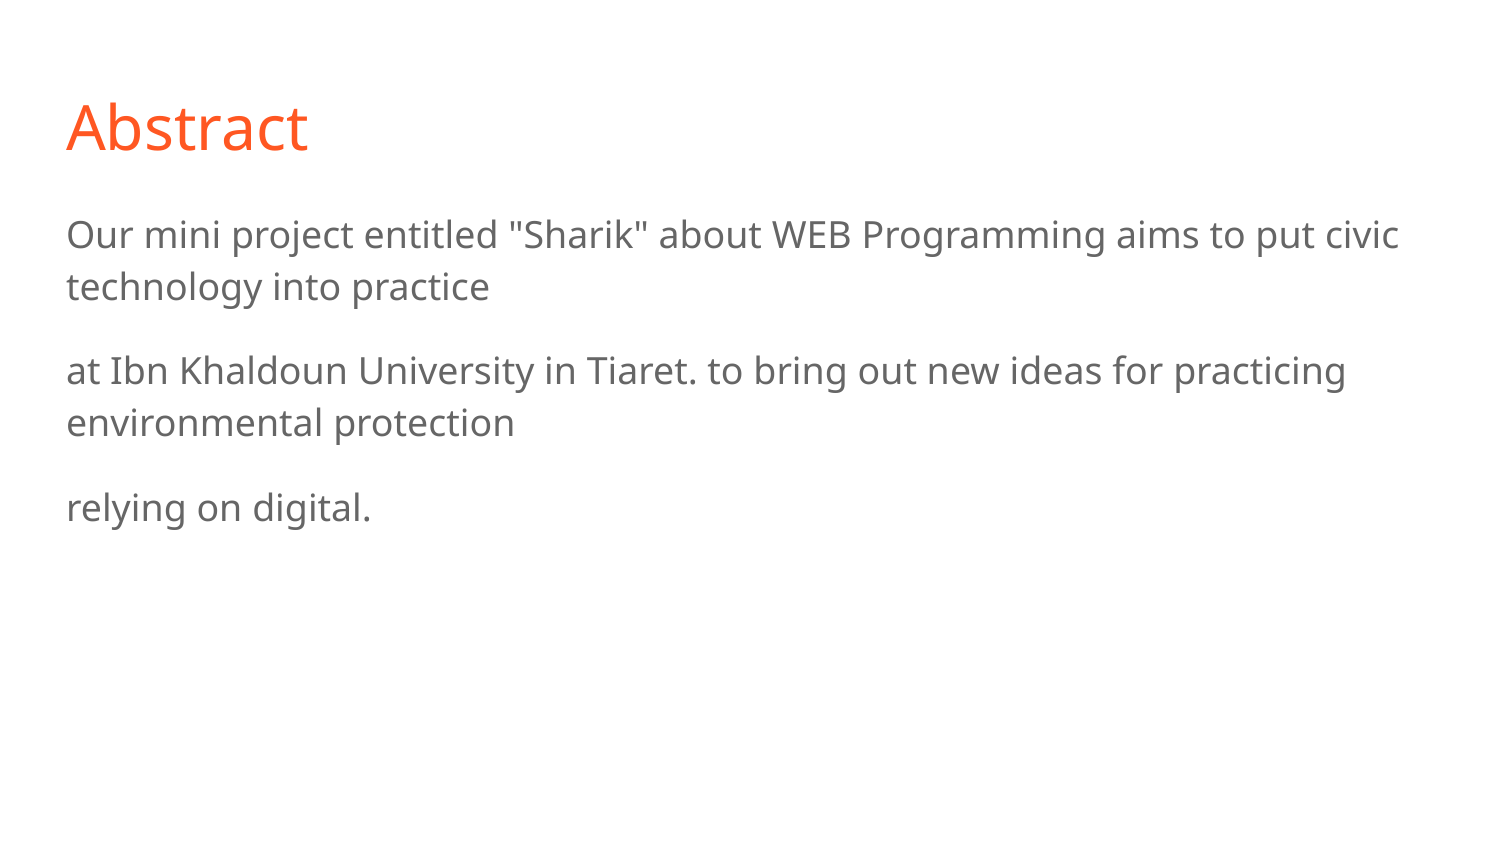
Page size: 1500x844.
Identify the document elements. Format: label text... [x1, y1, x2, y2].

title Abstract [51, 72, 1449, 167]
list Our mini project entitled "Sharik" about WEB Programming aims to put civic technology into practice at Ibn Khaldoun University in Tiaret. to bring out new ideas for practicing environmental protection relying on digital. [51, 189, 1449, 750]
